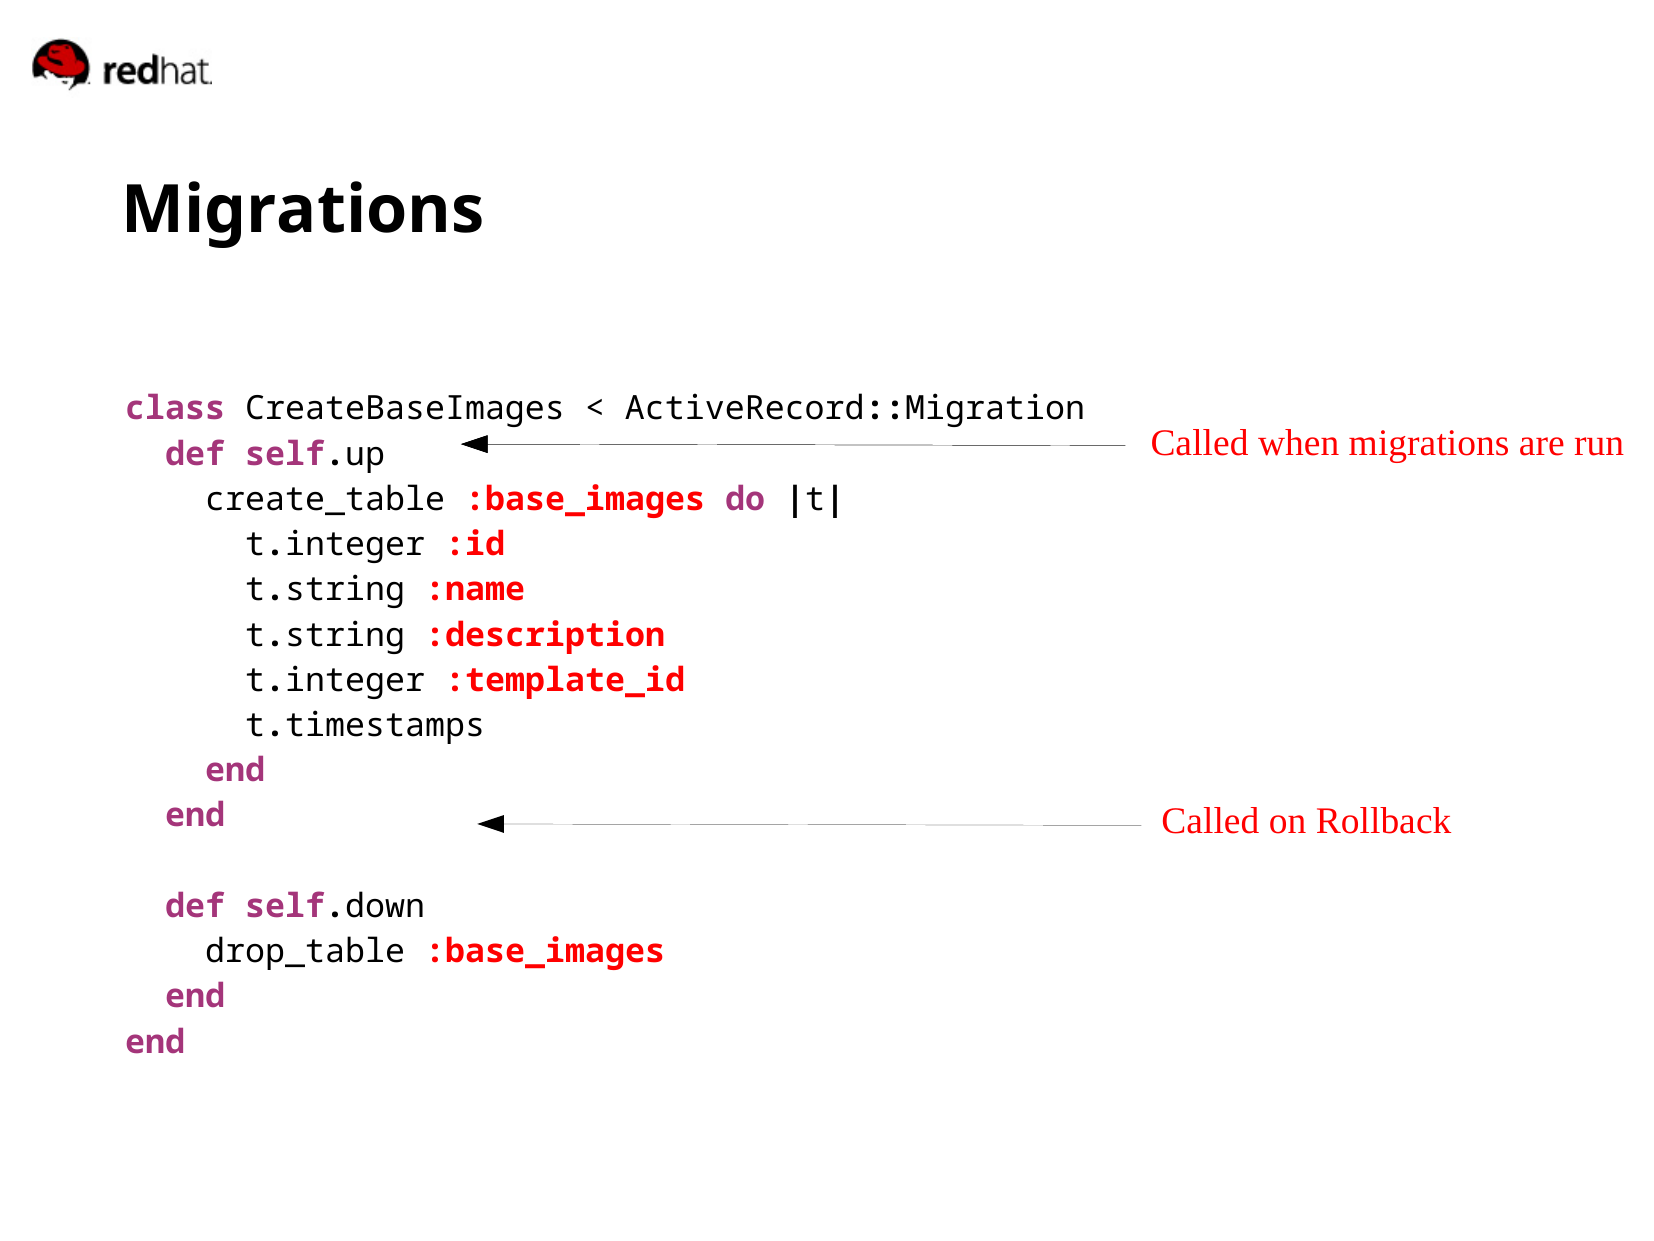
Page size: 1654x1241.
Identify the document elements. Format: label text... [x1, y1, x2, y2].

text_box Called on Rollback [1430, 799, 1452, 846]
picture [31, 37, 212, 98]
title Migrations [121, 102, 1534, 310]
text_box class CreateBaseImages < ActiveRecord::Migration def self.up create_table :base_images do |t| t.integer :id t.string :name t.string :description t.integer :template_id t.timestamps end end def self.down drop_table :base_images end end [125, 384, 1430, 962]
text_box Called when migrations are run [1430, 421, 1626, 468]
